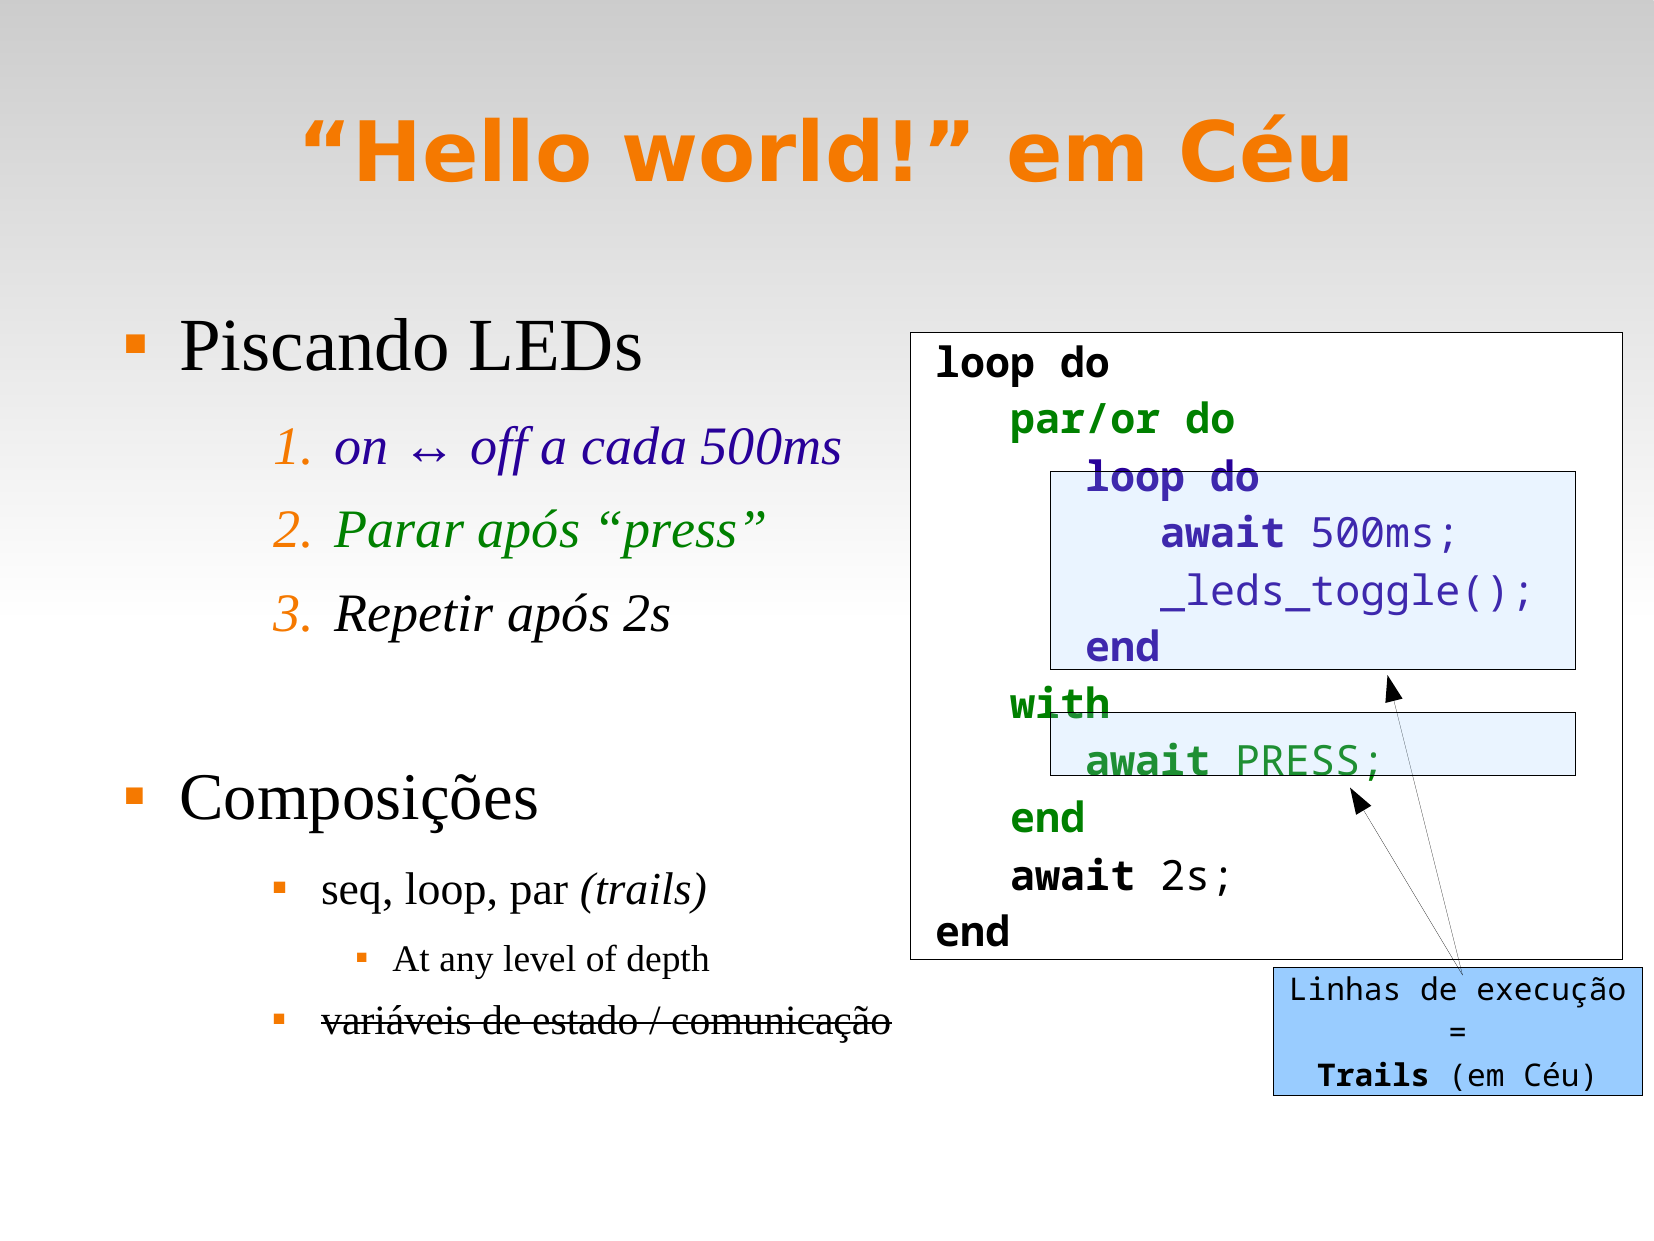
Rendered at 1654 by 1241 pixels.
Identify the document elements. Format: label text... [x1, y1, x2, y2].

text_box [1050, 471, 1576, 670]
title “Hello world!” em Céu [82, 49, 1571, 257]
text_box loop do par/or do loop do await 500ms; _leds_toggle(); end with await PRESS; end await 2s; end [938, 345, 1623, 946]
text_box Linhas de execução = Trails (em Céu) [1273, 975, 1643, 1088]
list Piscando LEDs on ↔ off a cada 500ms Parar após “press” Repetir após 2s Composições seq, loop, par (trails) At any level of depth variáveis de estado / comunicação [37, 303, 938, 1170]
text_box [1050, 712, 1576, 776]
